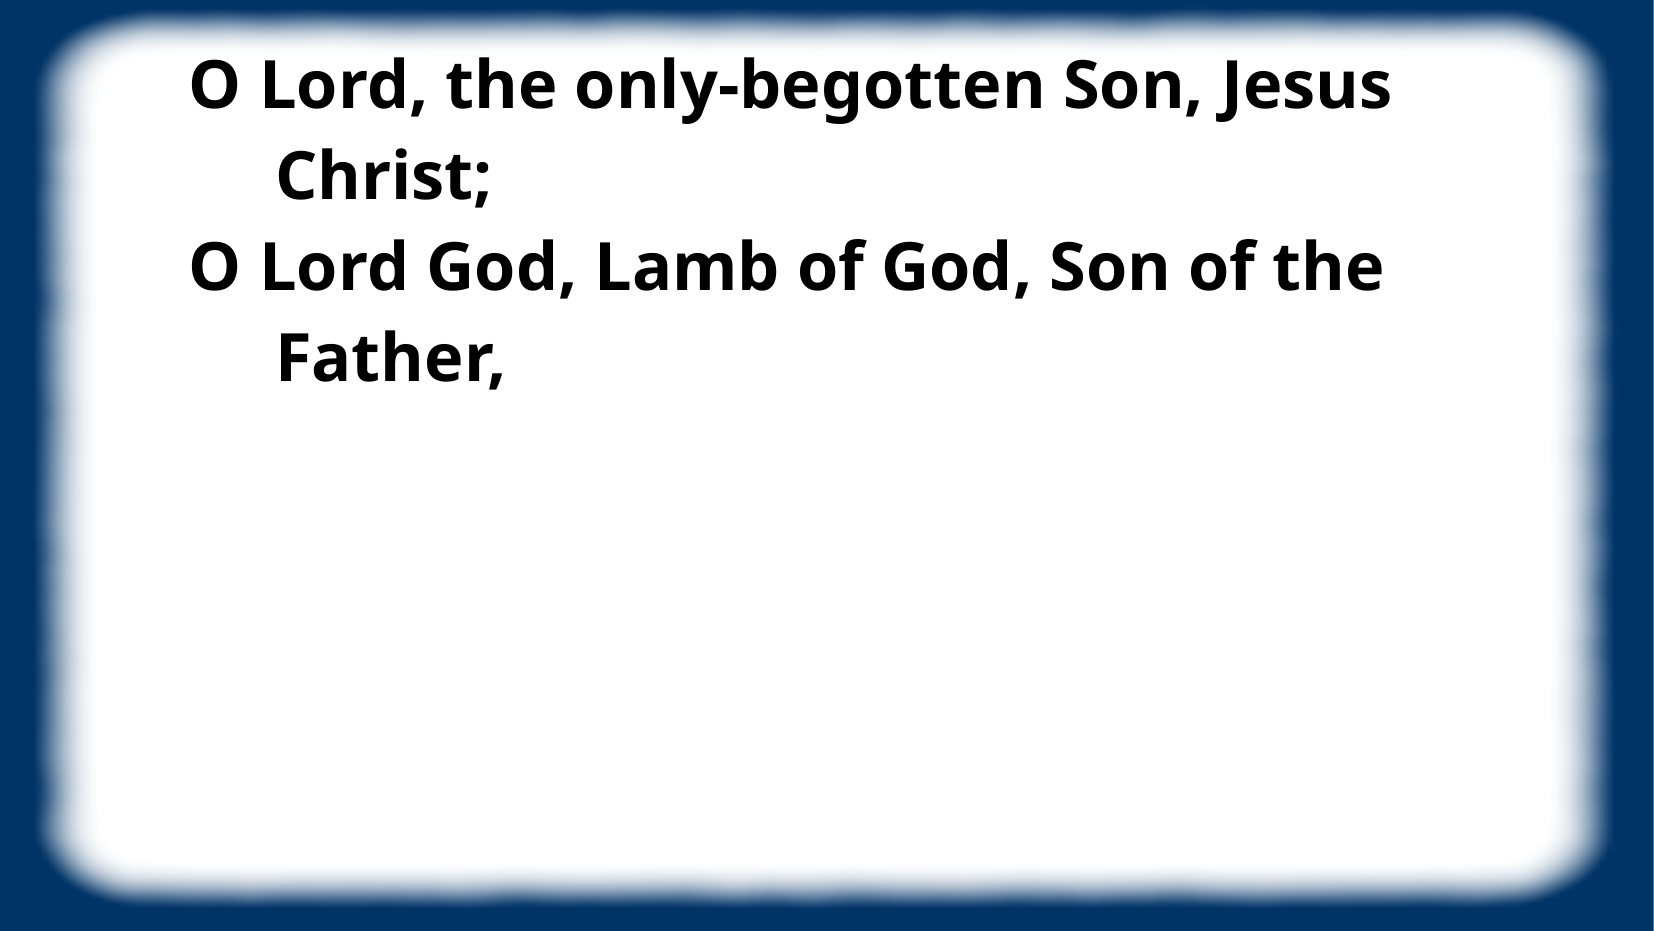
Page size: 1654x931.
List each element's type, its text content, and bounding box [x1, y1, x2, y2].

text_box O Lord, the only-begotten Son, Jesus Christ; O Lord God, Lamb of God, Son of the Father, [105, 30, 1576, 400]
picture [0, 0, 1654, 931]
